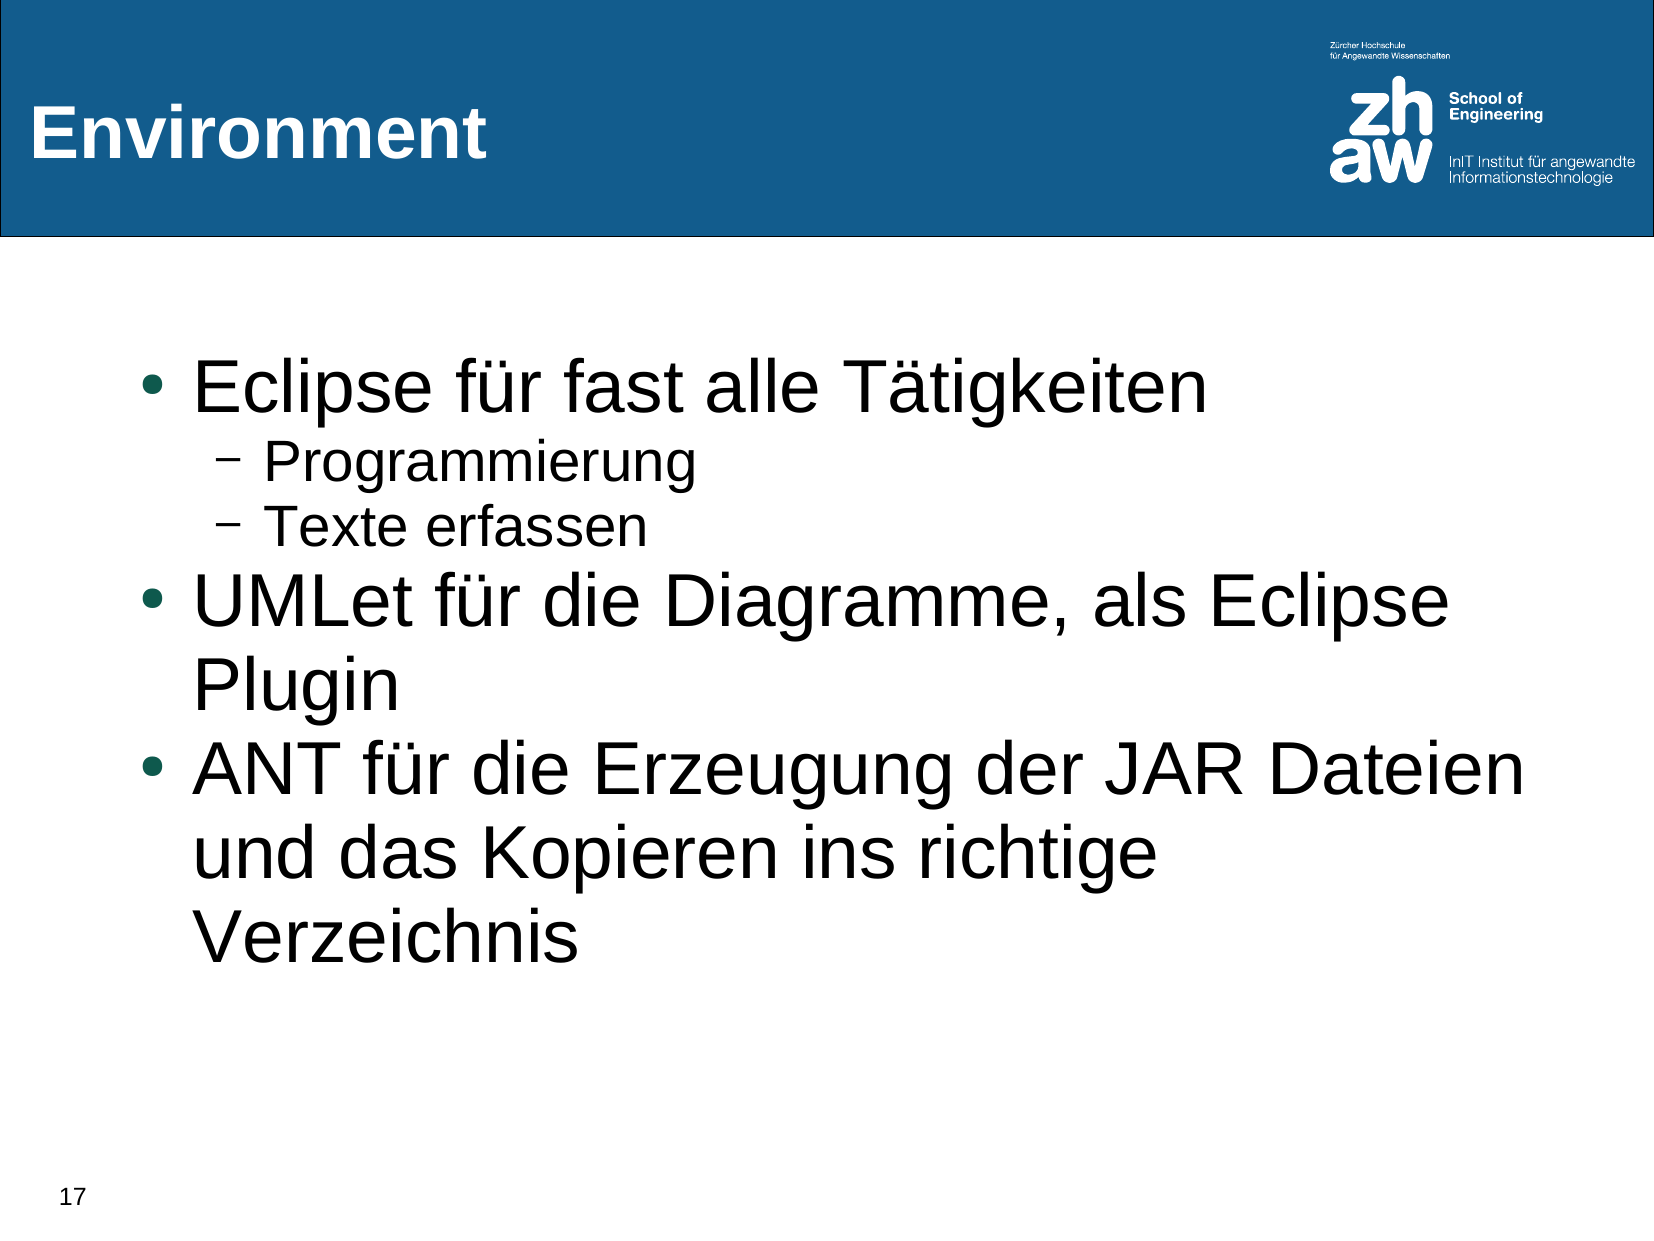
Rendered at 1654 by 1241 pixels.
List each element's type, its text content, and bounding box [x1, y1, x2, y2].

list Eclipse für fast alle Tätigkeiten Programmierung Texte erfassen UMLet für die Diagramme, als Eclipse Plugin ANT für die Erzeugung der JAR Dateien und das Kopieren ins richtige Verzeichnis [121, 344, 1534, 1127]
title Environment [29, 29, 1442, 237]
